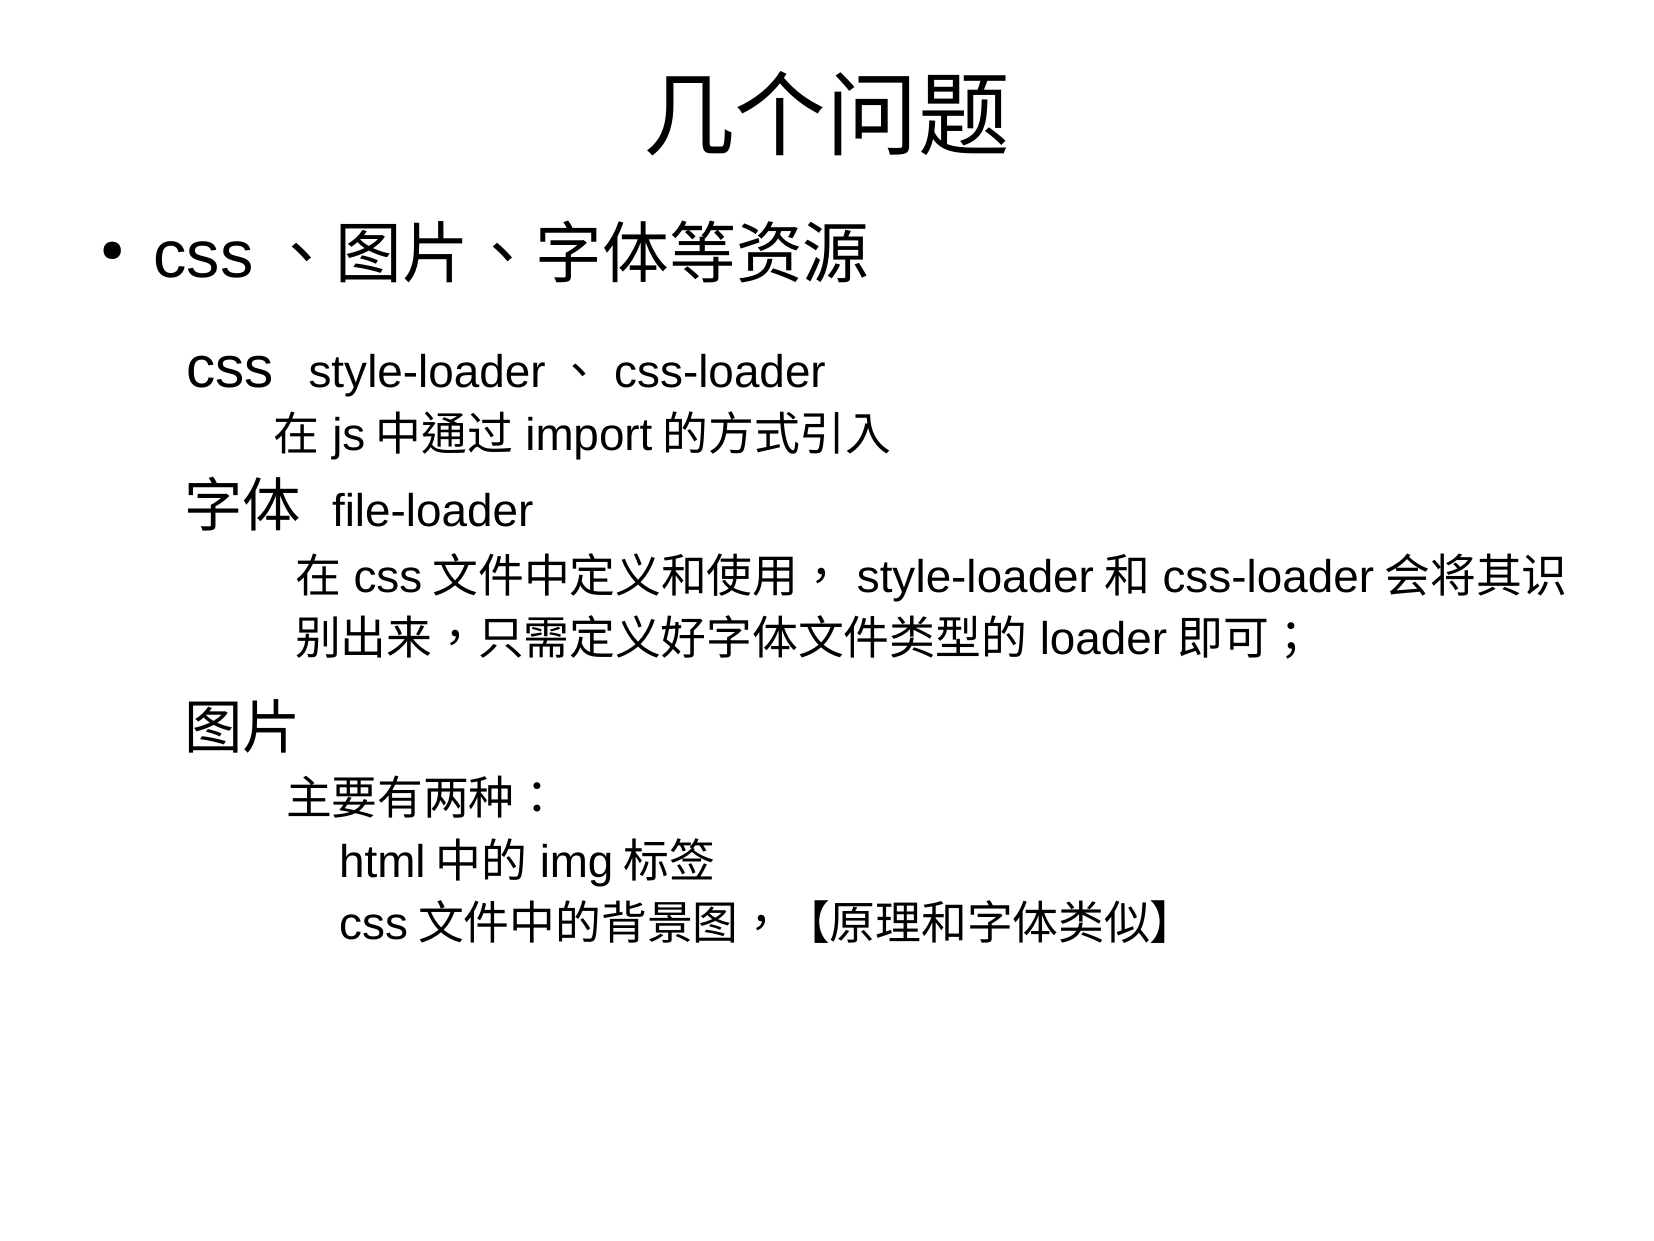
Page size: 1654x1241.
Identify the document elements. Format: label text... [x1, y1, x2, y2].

list css、图片、字体等资源 css style-loader、css-loader 在js中通过import的方式引入 字体 file-loader 在css文件中定义和使用，style-loader和css-loader会将其识别出来，只需定义好字体文件类型的loader即可； 图片 主要有两种： html中的img标签 css文件中的背景图，【原理和字体类似】 [82, 206, 1571, 1211]
title 几个问题 [82, 49, 1571, 178]
